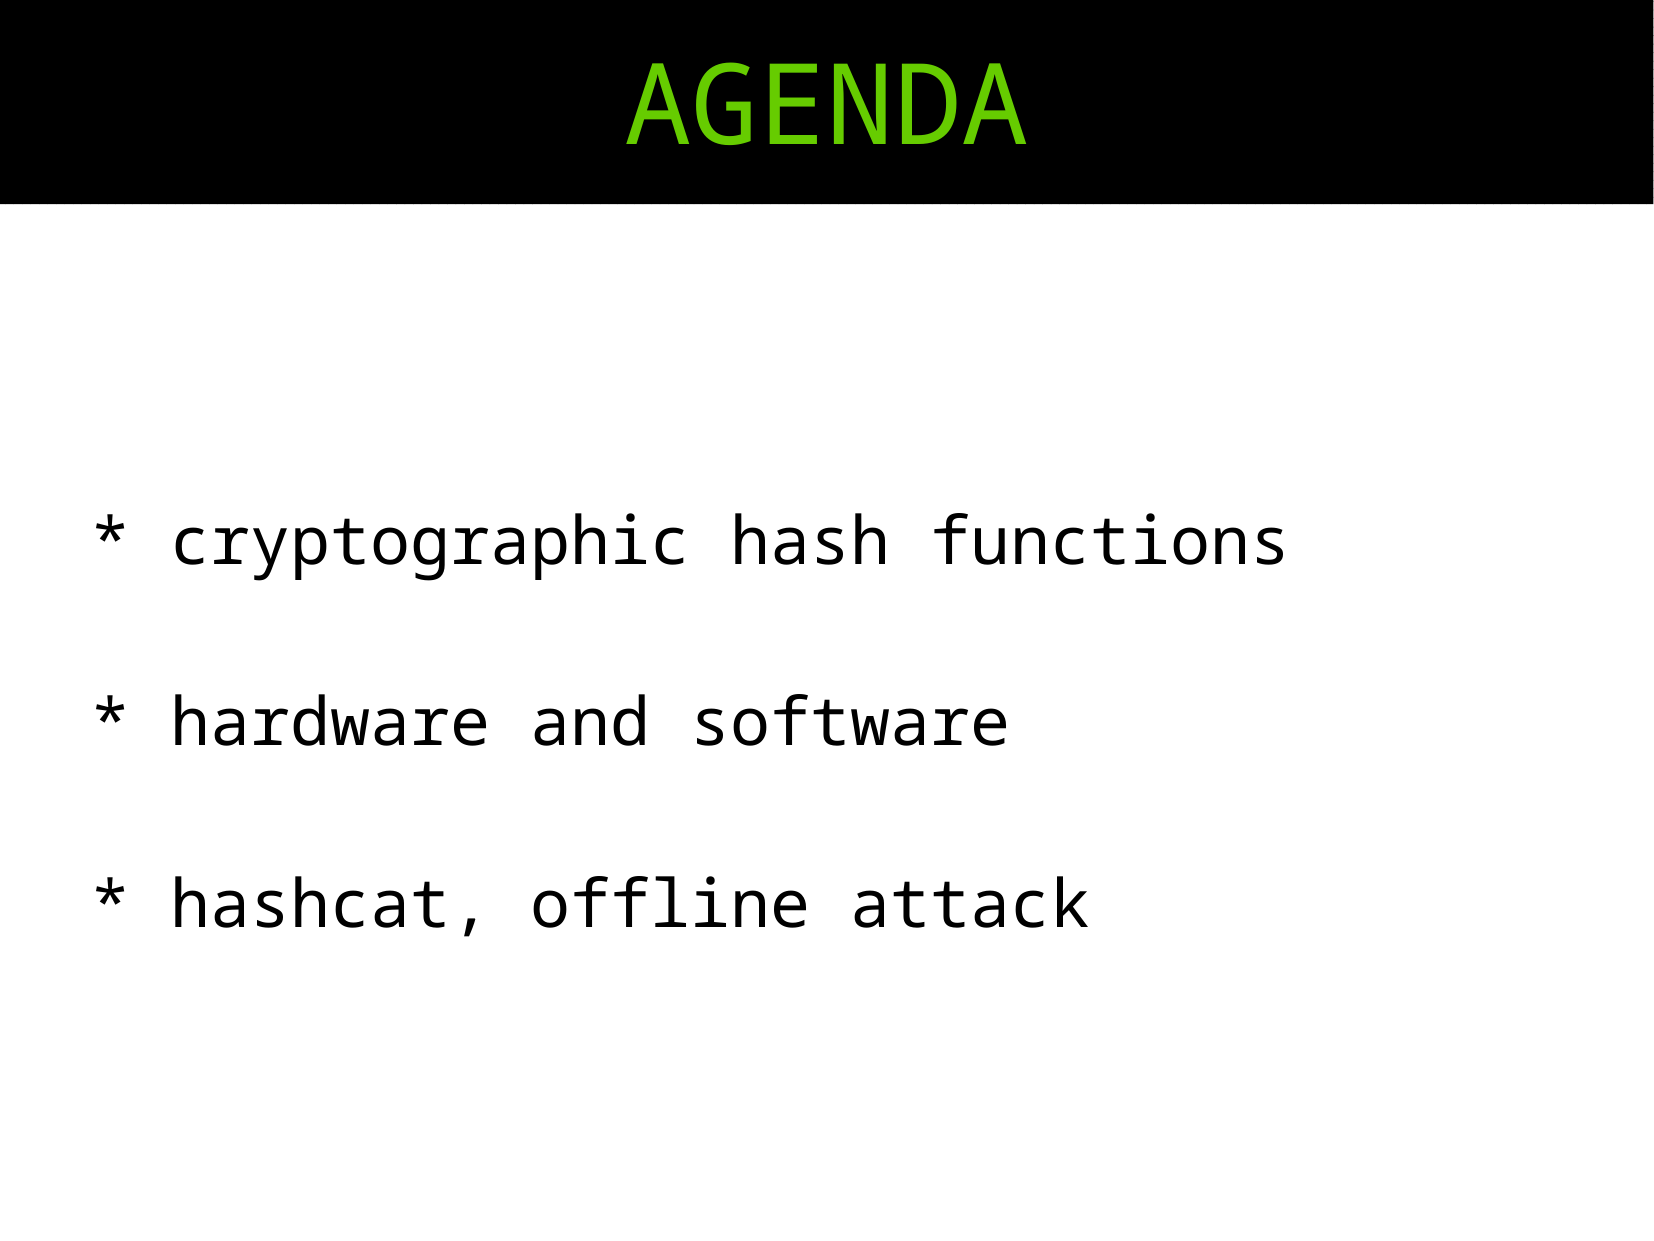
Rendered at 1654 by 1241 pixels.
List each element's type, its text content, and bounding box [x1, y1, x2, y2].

title AGENDA [0, 0, 1654, 205]
subtitle * cryptographic hash functions * hardware and software * hashcat, offline attack [90, 293, 1561, 1147]
